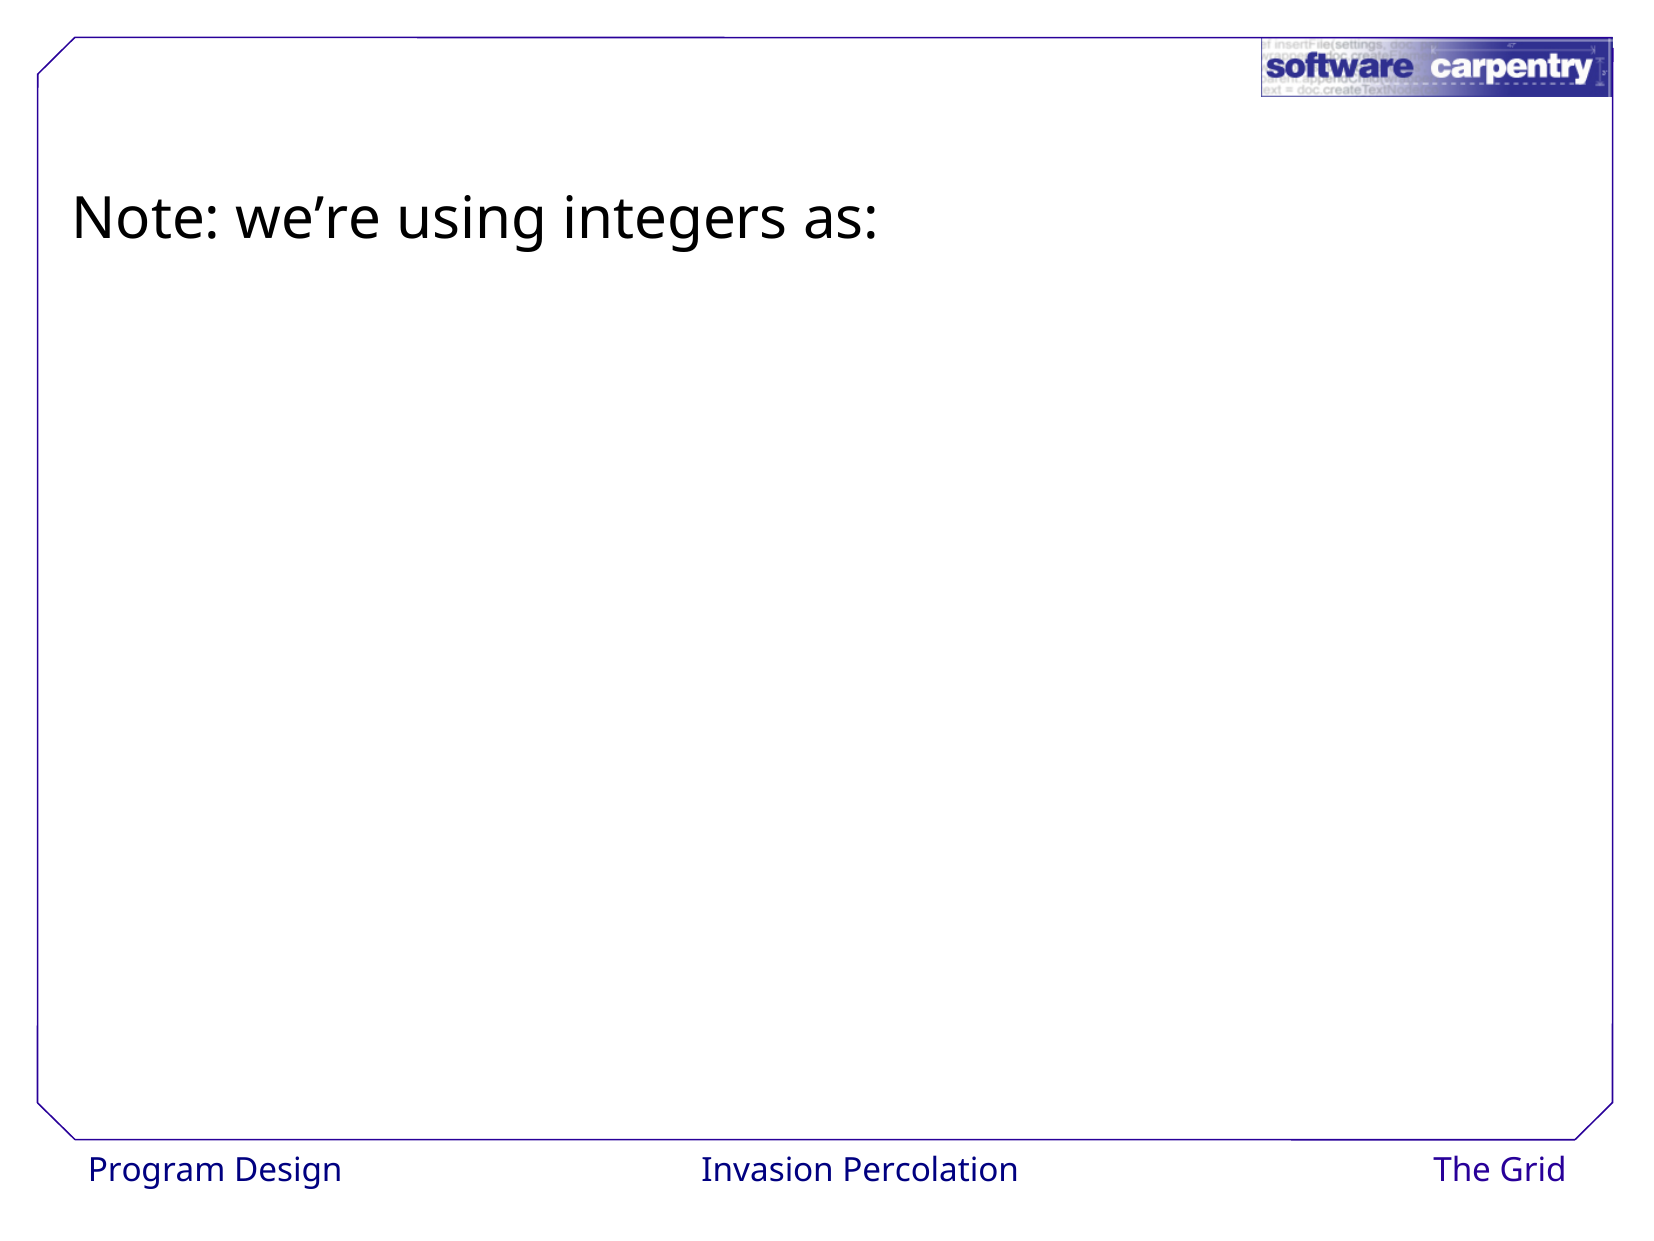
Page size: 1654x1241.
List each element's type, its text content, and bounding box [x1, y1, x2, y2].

text_box Note: we’re using integers as: [56, 138, 1045, 259]
picture [1261, 39, 1613, 97]
